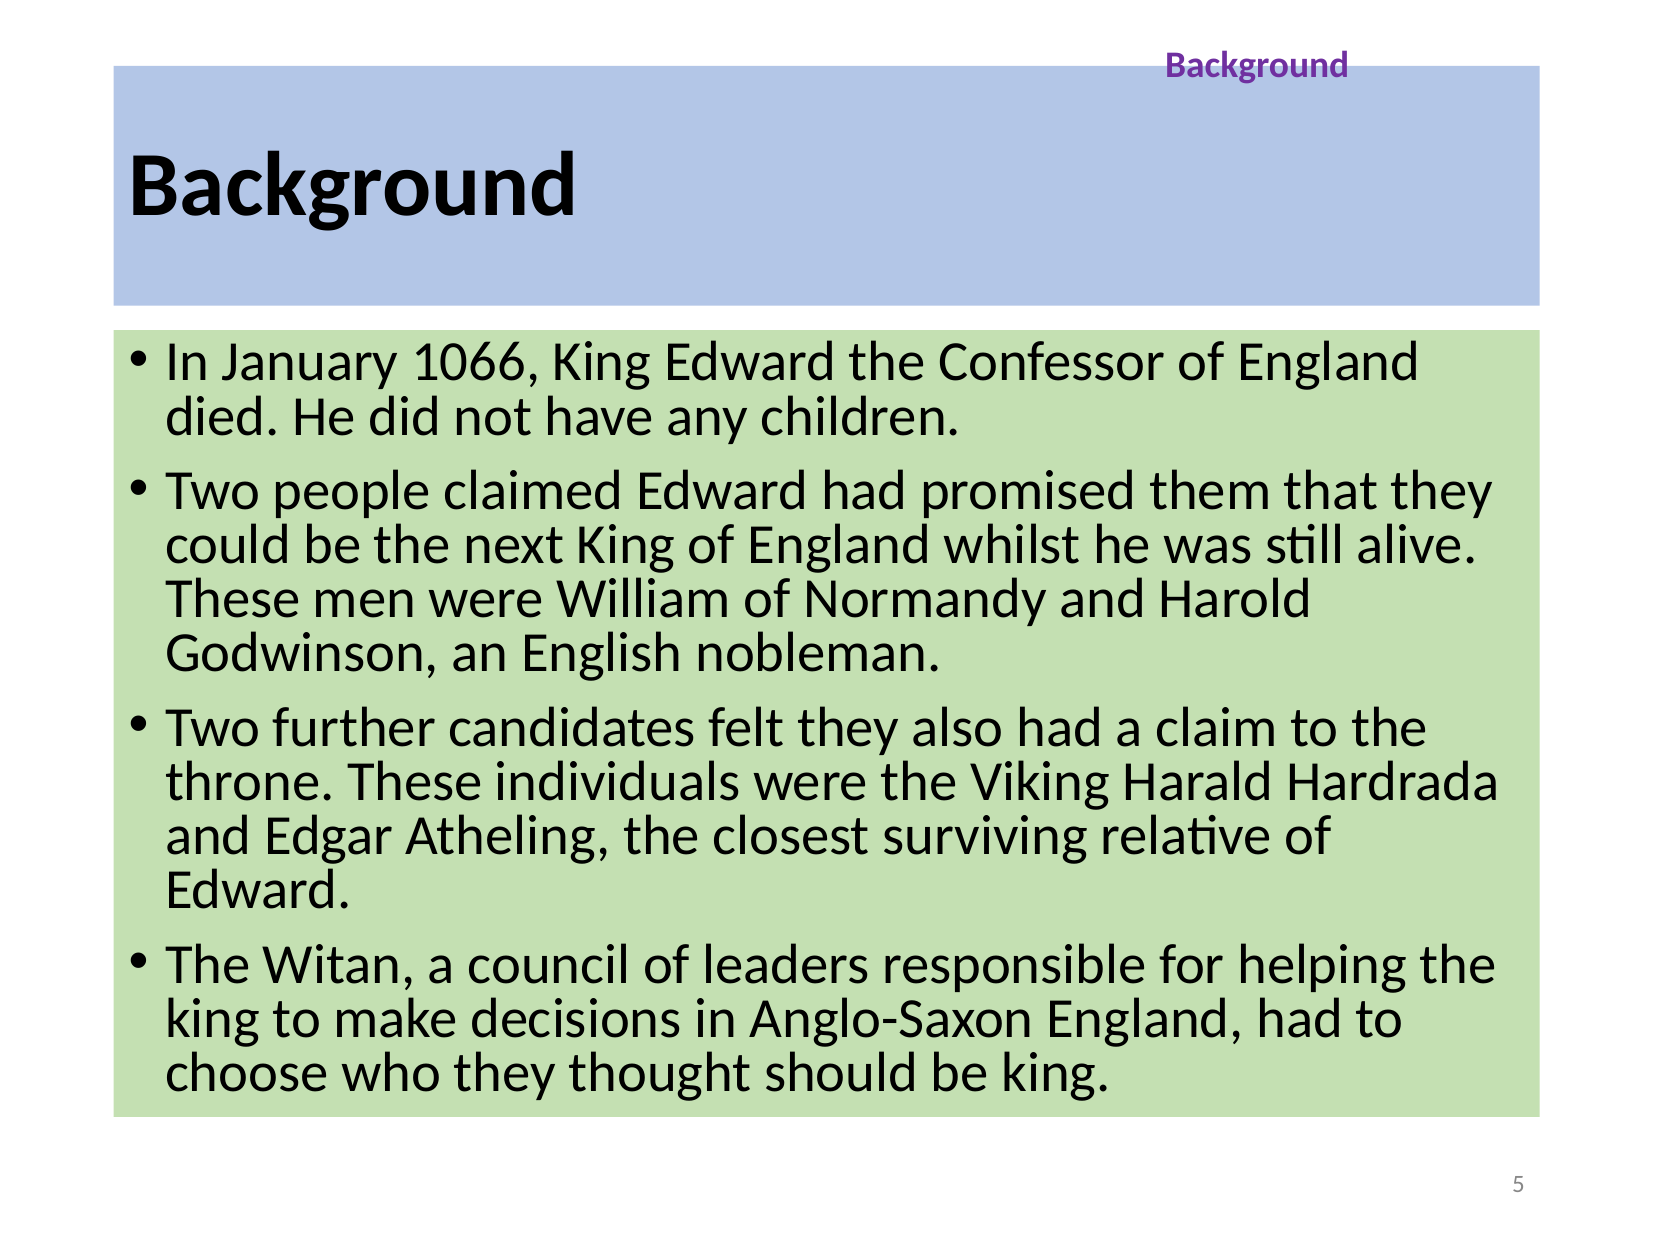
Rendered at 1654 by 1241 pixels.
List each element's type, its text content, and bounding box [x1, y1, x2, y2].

list In January 1066, King Edward the Confessor of England died. He did not have any children. Two people claimed Edward had promised them that they could be the next King of England whilst he was still alive. These men were William of Normandy and Harold Godwinson, an English nobleman. Two further candidates felt they also had a claim to the throne. These individuals were the Viking Harald Hardrada and Edgar Atheling, the closest surviving relative of Edward. The Witan, a council of leaders responsible for helping the king to make decisions in Anglo-Saxon England, had to choose who they thought should be king. [113, 330, 1540, 1117]
title Background [113, 65, 1540, 306]
text_box Background [1150, 32, 1560, 93]
slide_number <number> [1167, 1149, 1540, 1216]
